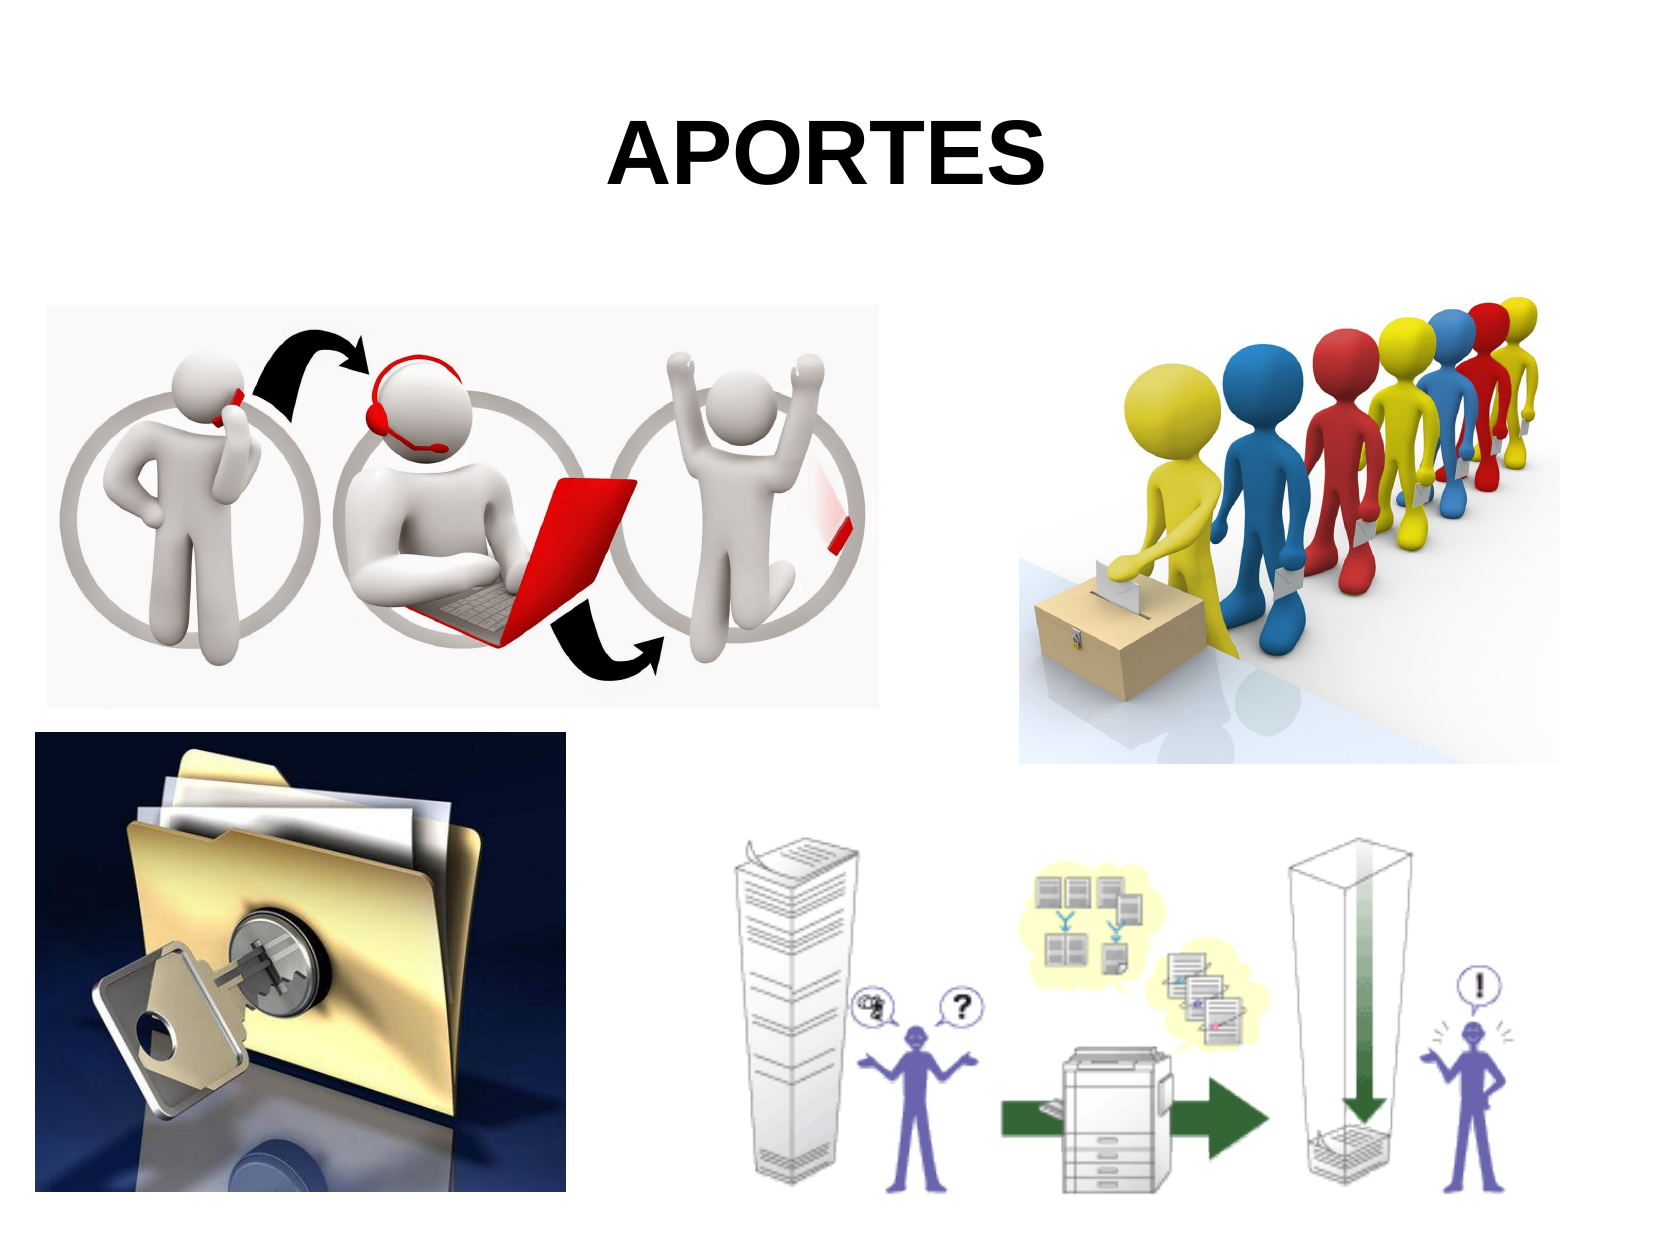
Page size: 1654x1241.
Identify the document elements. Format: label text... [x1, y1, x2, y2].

picture [35, 732, 1654, 1241]
title APORTES [82, 49, 1571, 257]
picture [47, 305, 879, 709]
picture [1019, 224, 1560, 764]
